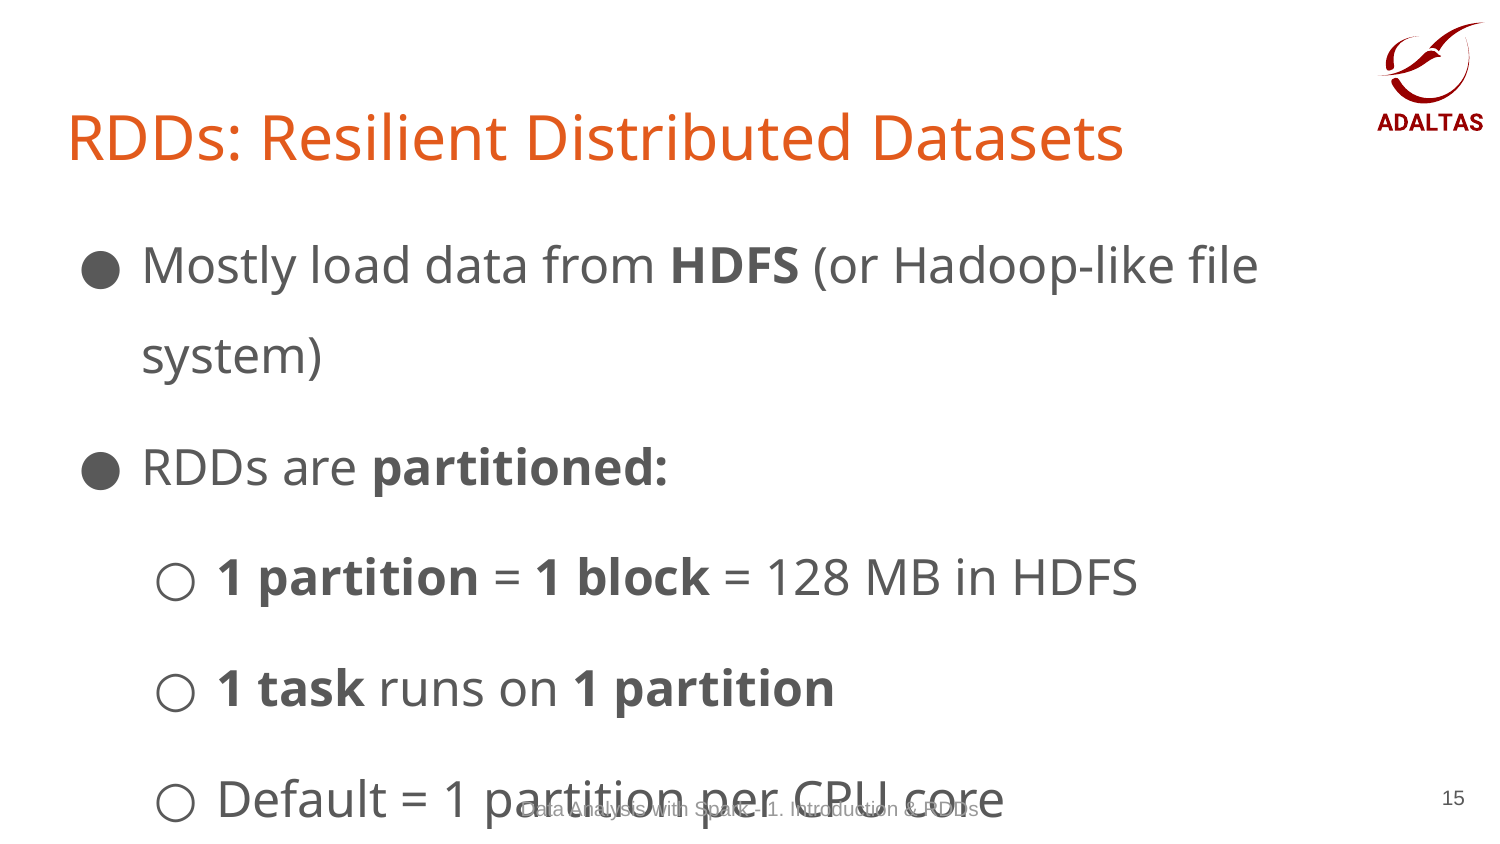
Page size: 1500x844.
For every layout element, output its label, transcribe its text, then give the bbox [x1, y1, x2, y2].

title RDDs: Resilient Distributed Datasets [51, 71, 1184, 166]
list Mostly load data from HDFS (or Hadoop-like file system) RDDs are partitioned: 1 partition = 1 block = 128 MB in HDFS 1 task runs on 1 partition Default = 1 partition per CPU core [51, 189, 1449, 750]
slide_number <number> [1389, 764, 1480, 830]
text_box Data Analysis with Spark - 1. Introduction & RDDs [480, 781, 1020, 830]
